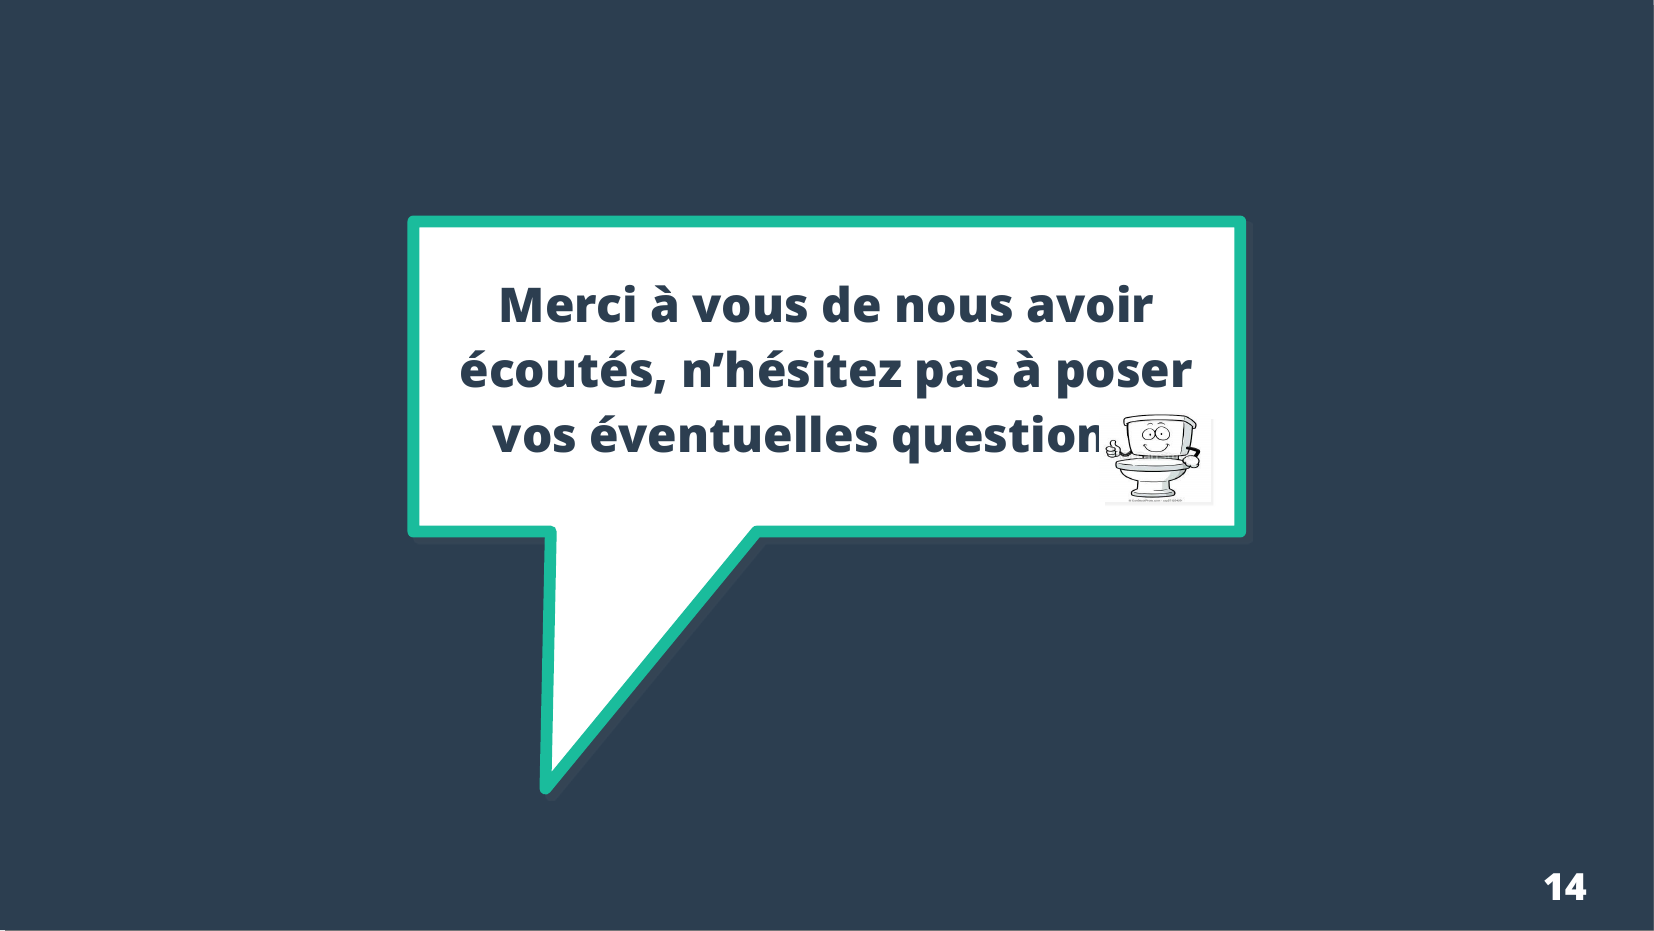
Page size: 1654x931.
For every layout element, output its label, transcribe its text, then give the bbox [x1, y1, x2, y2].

picture [1099, 413, 1211, 502]
title Merci à vous de nous avoir écoutés, n’hésitez pas à poser vos éventuelles questions ! [442, 236, 1211, 502]
